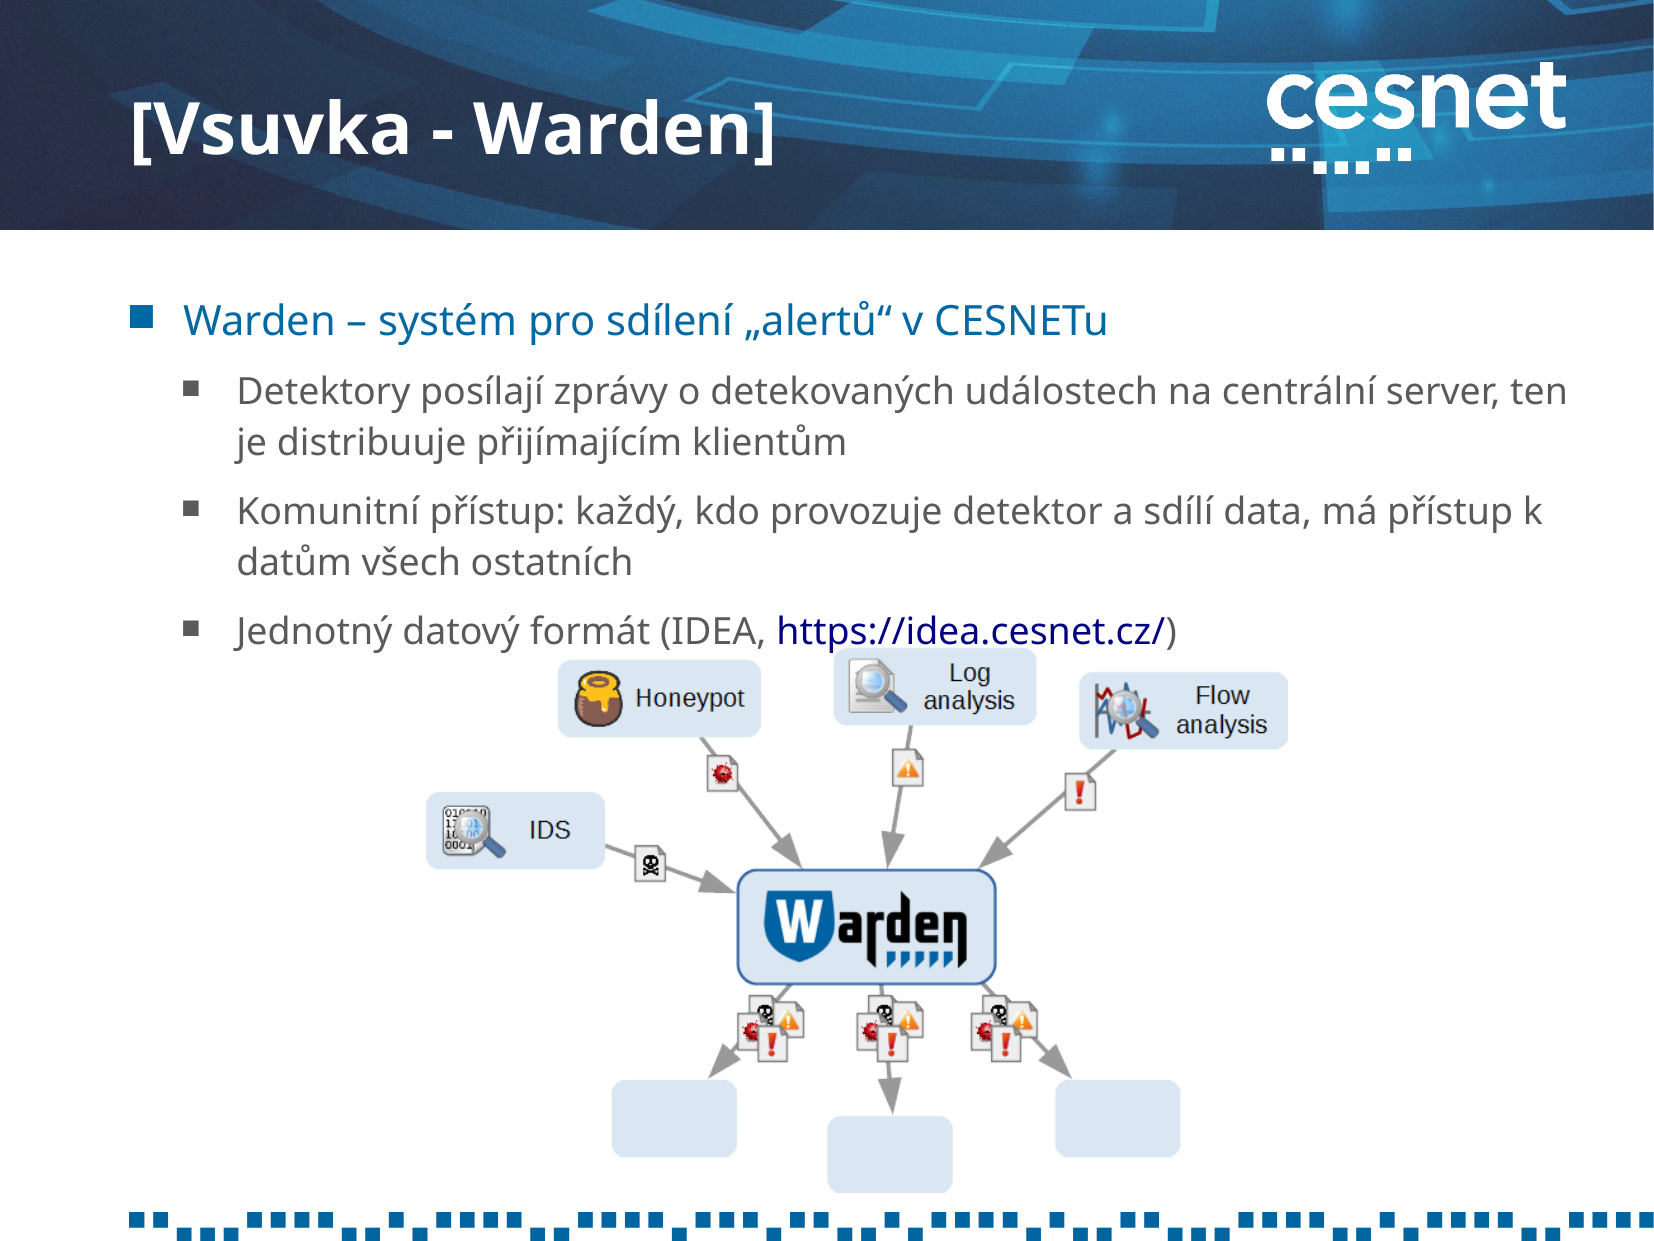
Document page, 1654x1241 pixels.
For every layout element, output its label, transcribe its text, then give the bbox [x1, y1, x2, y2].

picture [425, 647, 1288, 1193]
list Warden – systém pro sdílení „alertů“ v CESNETu Detektory posílají zprávy o detekovaných událostech na centrální server, ten je distribuuje přijímajícím klientům Komunitní přístup: každý, kdo provozuje detektor a sdílí data, má přístup k datům všech ostatních Jednotný datový formát (IDEA, https://idea.cesnet.cz/) [129, 290, 1571, 1123]
title [Vsuvka - Warden] [129, 15, 1229, 223]
picture [129, 1212, 1654, 1241]
picture [1266, 62, 1567, 174]
